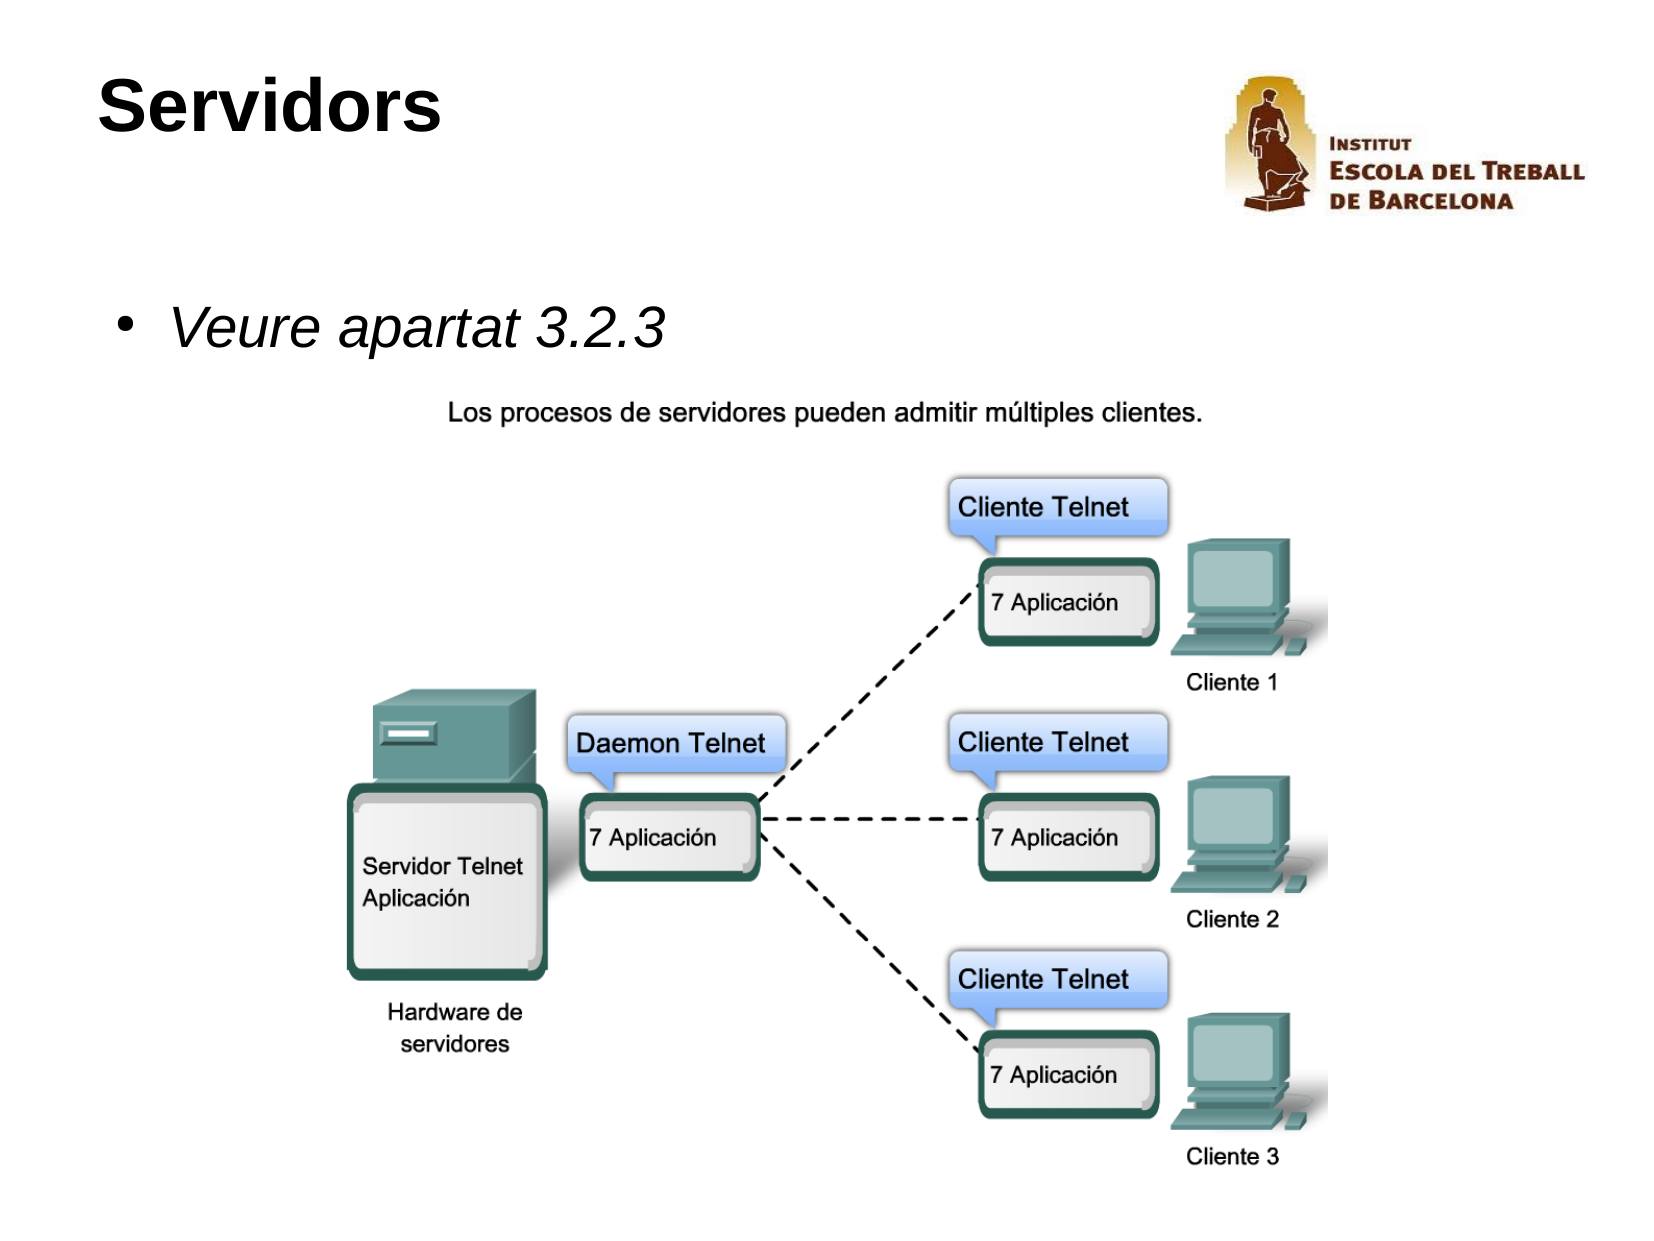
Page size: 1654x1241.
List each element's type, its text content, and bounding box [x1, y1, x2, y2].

list Veure apartat 3.2.3 [82, 290, 1571, 1241]
picture [1204, 70, 1595, 223]
title Servidors [82, 49, 1571, 257]
picture [325, 382, 1328, 1183]
